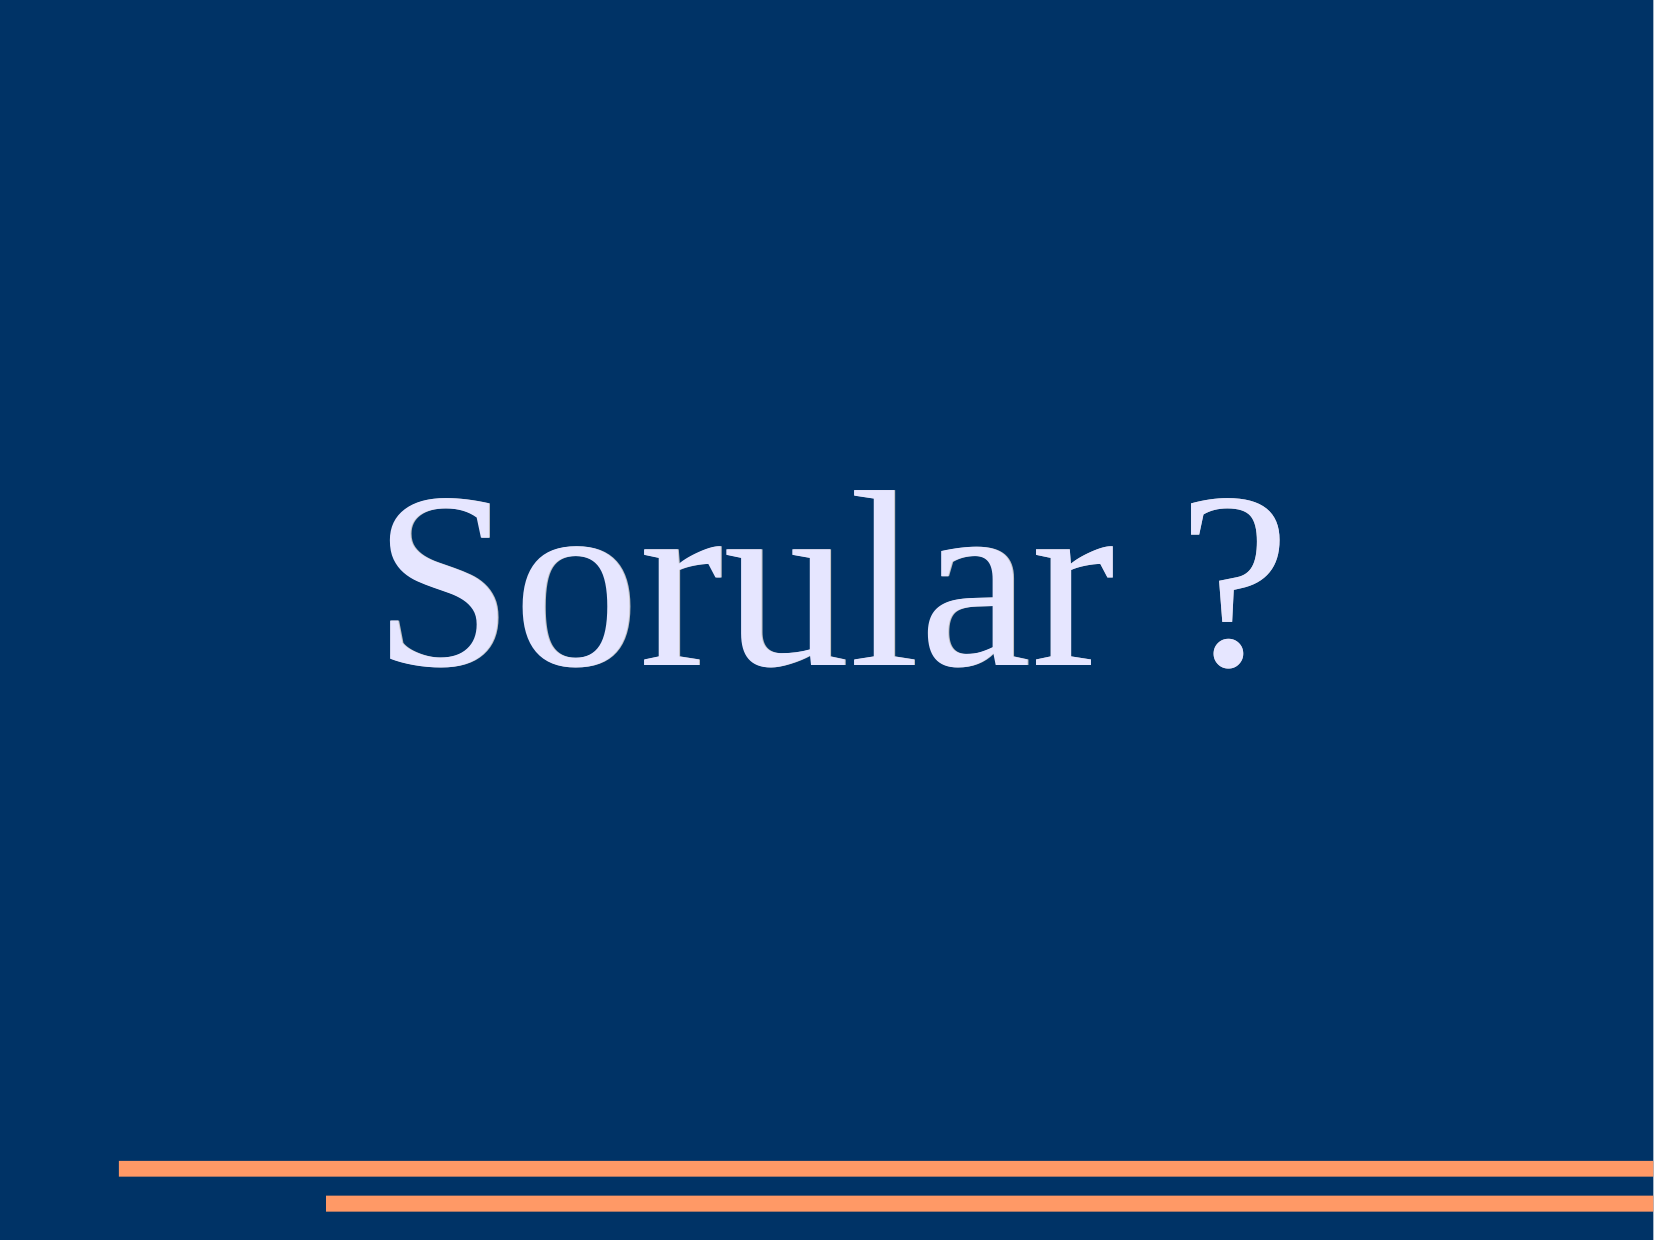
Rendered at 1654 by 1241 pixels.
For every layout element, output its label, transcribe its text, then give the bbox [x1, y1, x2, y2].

subtitle Sorular ? [23, 189, 1641, 971]
